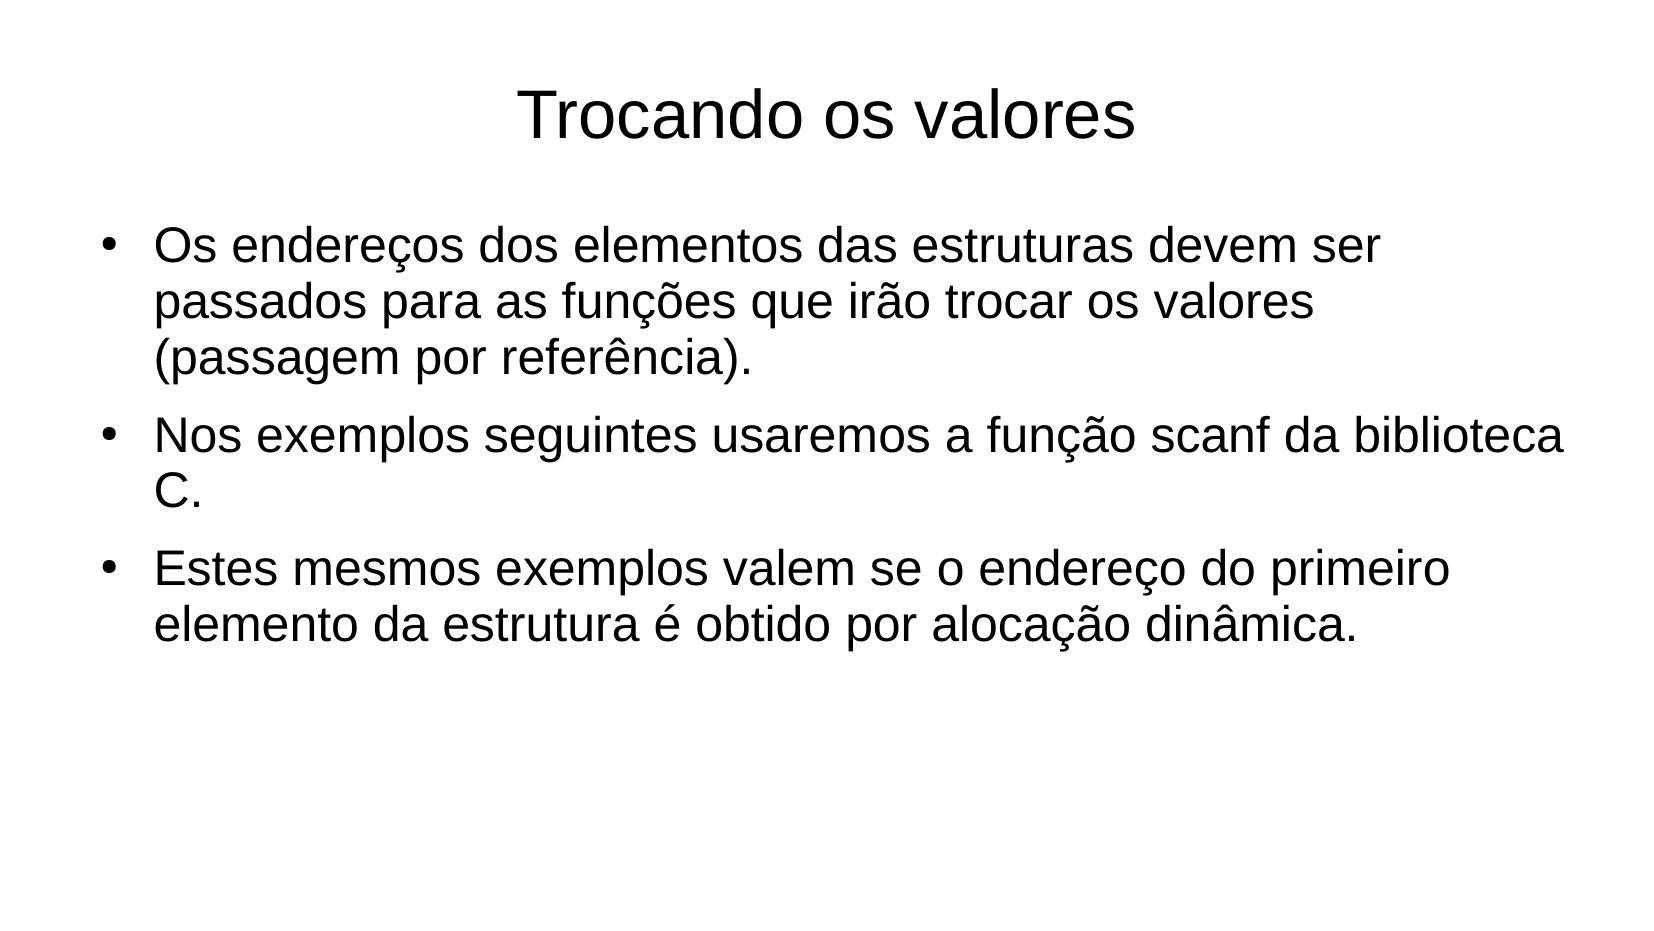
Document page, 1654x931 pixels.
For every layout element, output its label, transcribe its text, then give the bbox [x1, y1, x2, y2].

title Trocando os valores [82, 37, 1571, 193]
list Os endereços dos elementos das estruturas devem ser passados para as funções que irão trocar os valores (passagem por referência). Nos exemplos seguintes usaremos a função scanf da biblioteca C. Estes mesmos exemplos valem se o endereço do primeiro elemento da estrutura é obtido por alocação dinâmica. [82, 217, 1571, 758]
